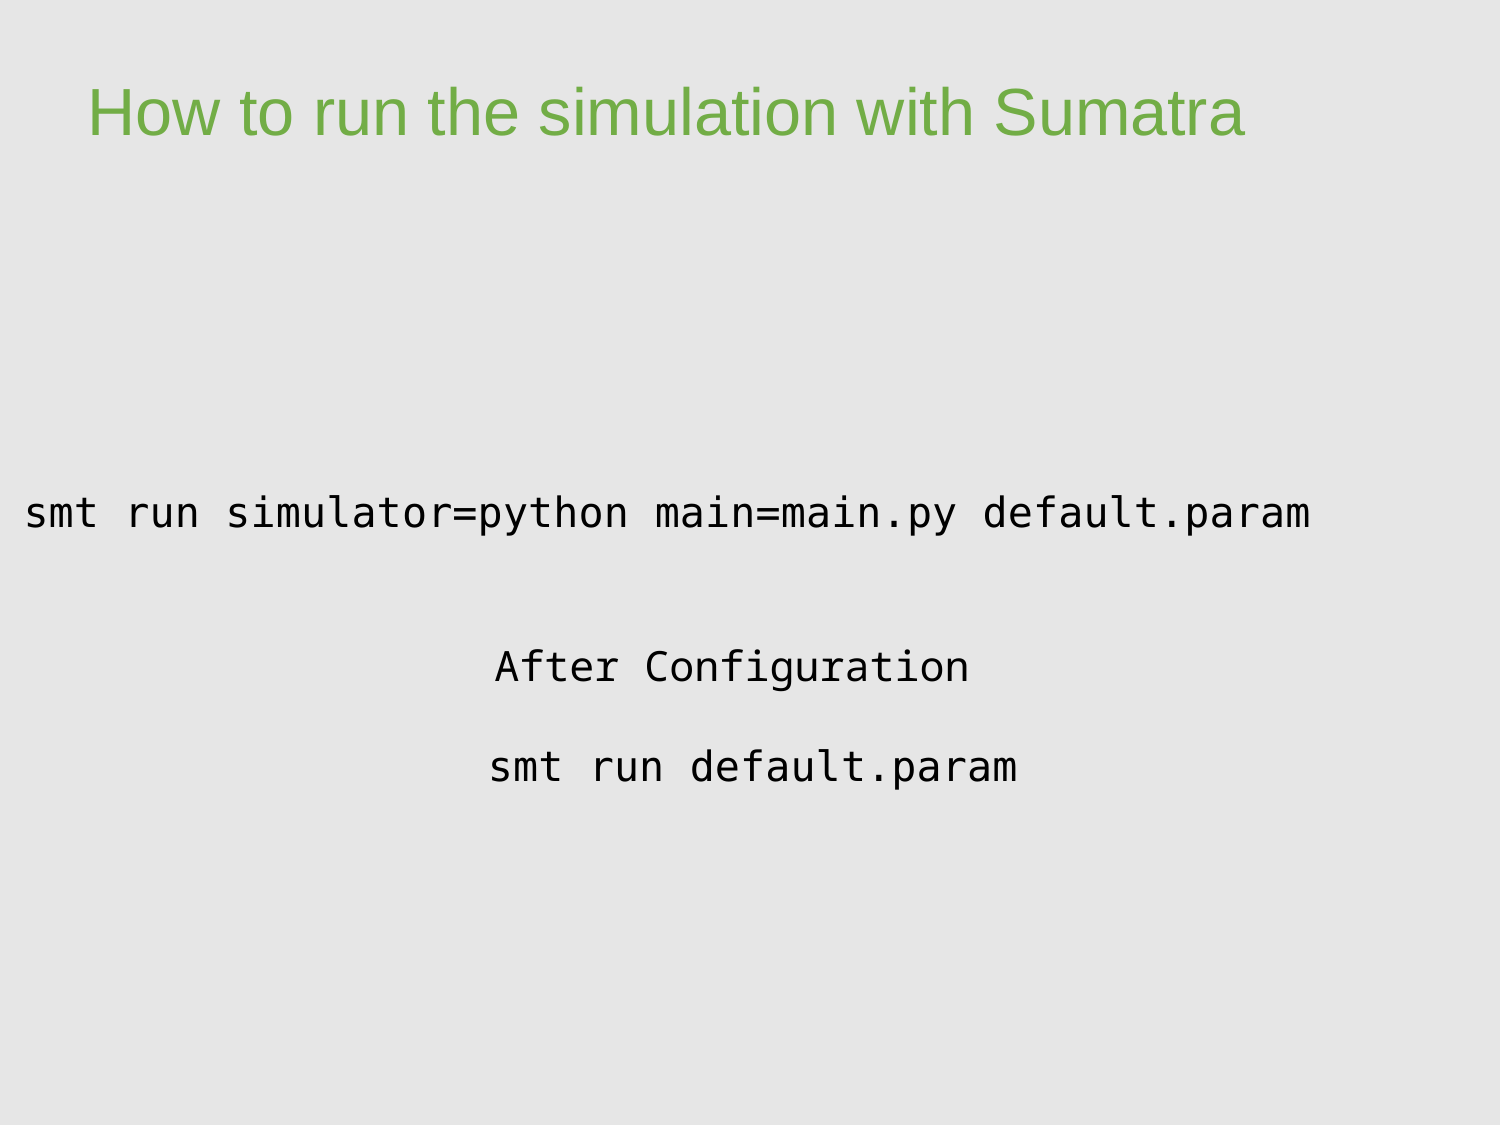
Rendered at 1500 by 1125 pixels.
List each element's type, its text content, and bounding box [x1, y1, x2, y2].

text_box After Configuration smt run default.param [29, 632, 1477, 798]
title How to run the simulation with Sumatra [87, 50, 1426, 176]
text_box smt run ­­simulator=python ­­main=main.py default.param [8, 478, 1456, 544]
